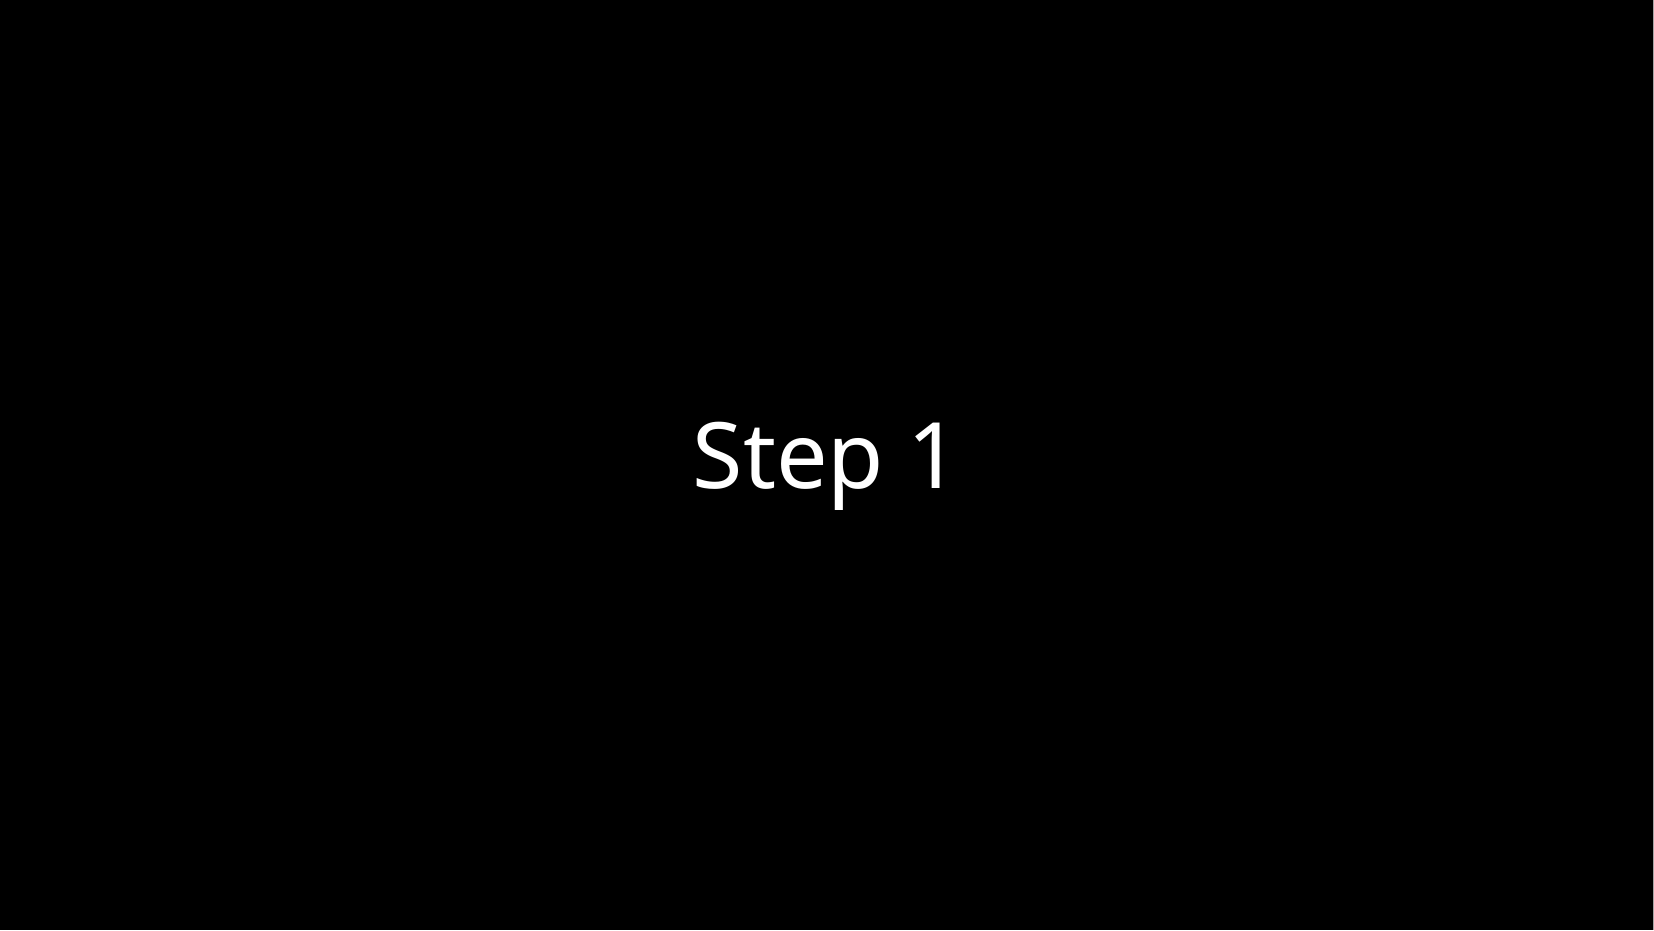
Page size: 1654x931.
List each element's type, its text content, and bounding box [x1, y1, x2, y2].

title Step 1 [82, 375, 1571, 531]
